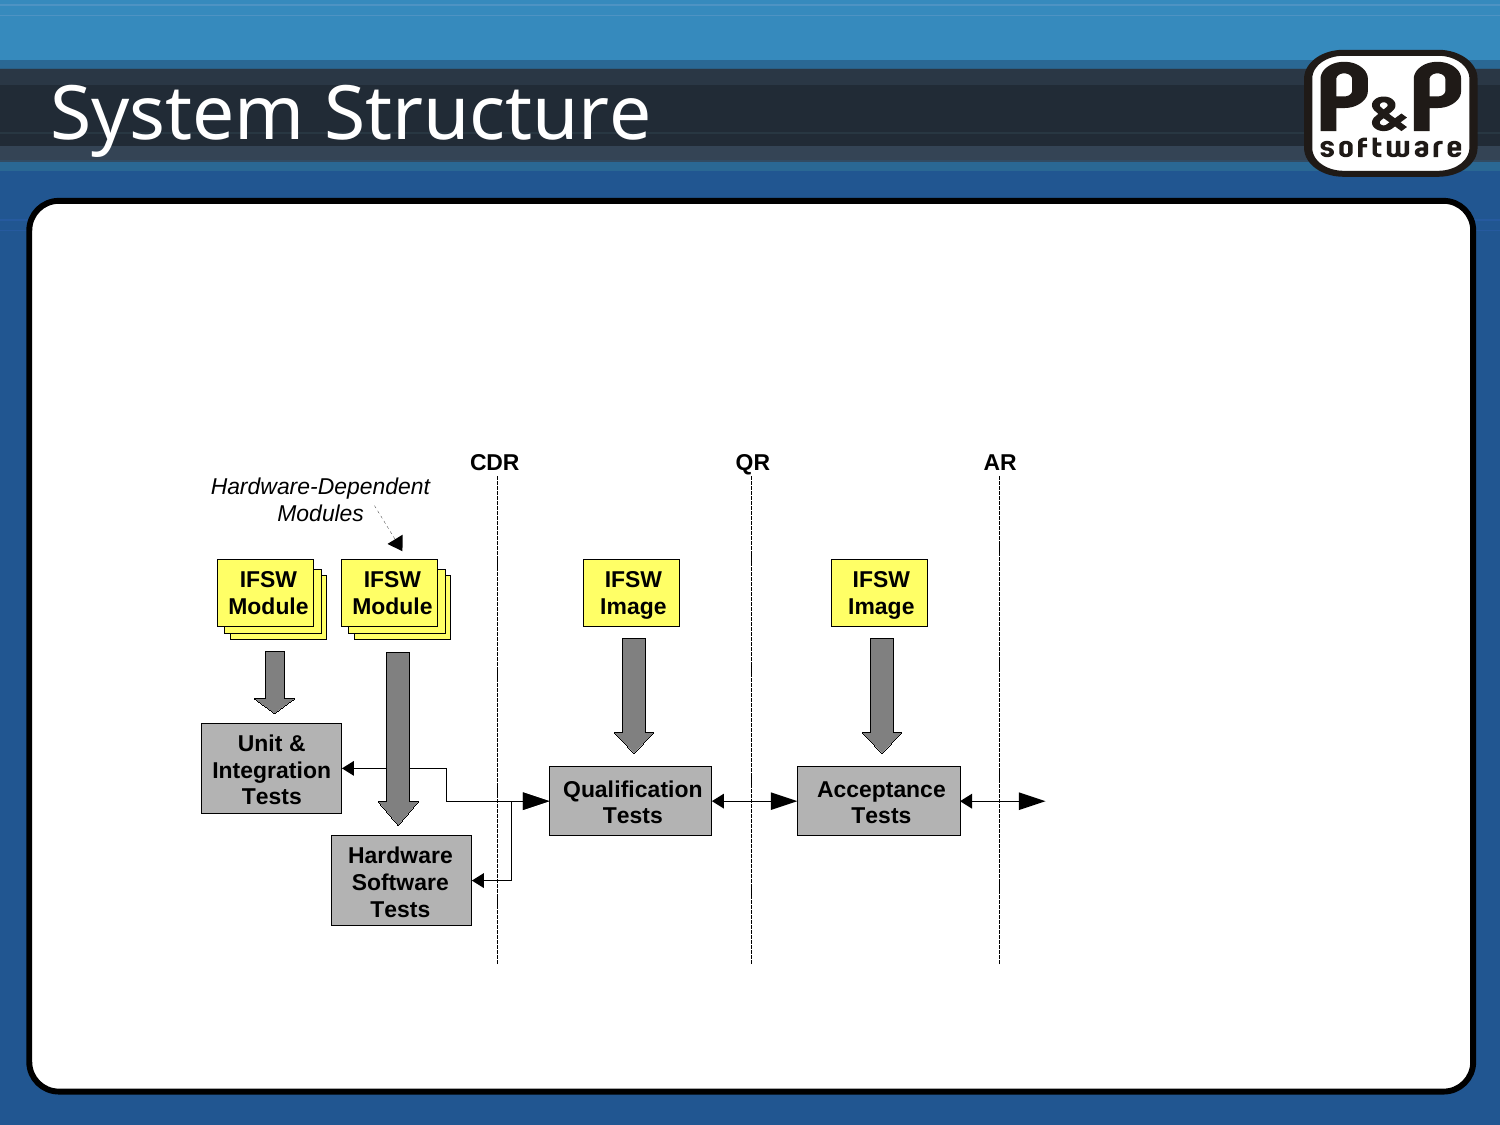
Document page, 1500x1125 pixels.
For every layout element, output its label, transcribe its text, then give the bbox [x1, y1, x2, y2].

text_box [862, 638, 902, 754]
text_box Acceptance Tests [817, 775, 946, 829]
text_box [378, 652, 419, 826]
picture [0, 0, 1500, 239]
text_box [797, 766, 961, 836]
text_box [201, 723, 342, 814]
text_box [254, 651, 295, 714]
text_box Unit & Integration Tests [212, 729, 332, 811]
text_box Hardware Software Tests [348, 841, 453, 923]
text_box QR [735, 448, 785, 483]
text_box [217, 559, 327, 640]
text_box [331, 835, 472, 926]
text_box IFSW Module [352, 565, 433, 620]
text_box Qualification Tests [563, 775, 703, 829]
title System Structure [50, 16, 1091, 204]
text_box [341, 559, 451, 640]
text_box CDR [469, 448, 527, 483]
text_box AR [983, 448, 1033, 483]
text_box [583, 559, 680, 627]
text_box Hardware-Dependent Modules [210, 472, 431, 527]
text_box [614, 638, 654, 754]
text_box [549, 766, 712, 836]
text_box IFSW Module [228, 565, 309, 620]
text_box IFSW Image [600, 565, 670, 620]
text_box IFSW Image [848, 565, 918, 620]
text_box [831, 559, 928, 627]
